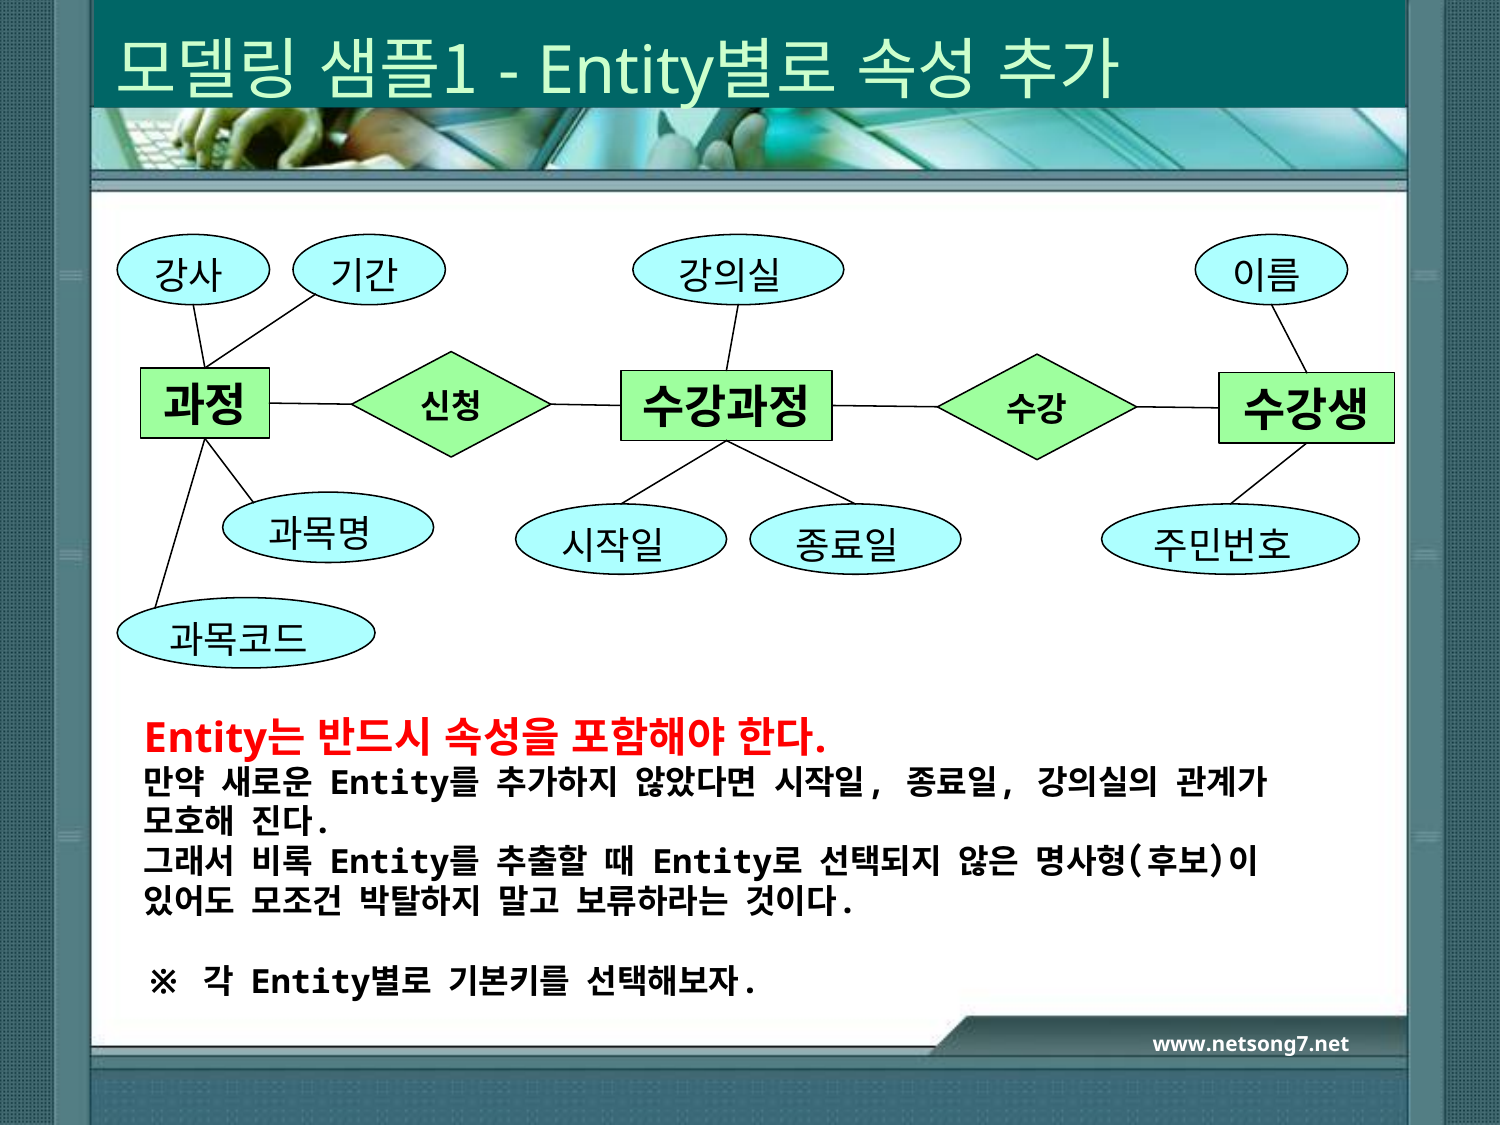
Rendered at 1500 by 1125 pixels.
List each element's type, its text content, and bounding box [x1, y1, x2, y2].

text_box 수강 [939, 354, 1135, 460]
text_box 수강생 [1218, 372, 1395, 443]
text_box 수강과정 [621, 370, 833, 441]
text_box 신청 [352, 351, 550, 458]
text_box 시작일 [515, 503, 727, 575]
text_box 주민번호 [1101, 503, 1360, 575]
picture [0, 0, 1500, 1125]
text_box 종료일 [750, 503, 962, 575]
text_box 기간 [292, 234, 446, 305]
title 모델링 샘플1 - Entity별로 속성 추가 [100, 19, 1400, 102]
text_box 과목코드 [117, 597, 376, 668]
text_box 강의실 [632, 234, 844, 305]
text_box 과목명 [222, 492, 434, 563]
text_box 과정 [140, 367, 270, 439]
text_box 이름 [1195, 234, 1348, 305]
text_box www.netsong7.net [986, 1023, 1365, 1062]
text_box 강사 [117, 234, 270, 305]
text_box Entity는 반드시 속성을 포함해야 한다. 만약 새로운 Entity를 추가하지 않았다면 시작일, 종료일, 강의실의 관계가 모호해 진다. 그래서 비록 Entity를 추출할 때 Entity로 선택되지 않은 명사형(후보)이 있어도 모조건 박탈하지 말고 보류하라는 것이다. ※ 각 Entity별로 기본키를 선택해보자. [128, 703, 1372, 1009]
